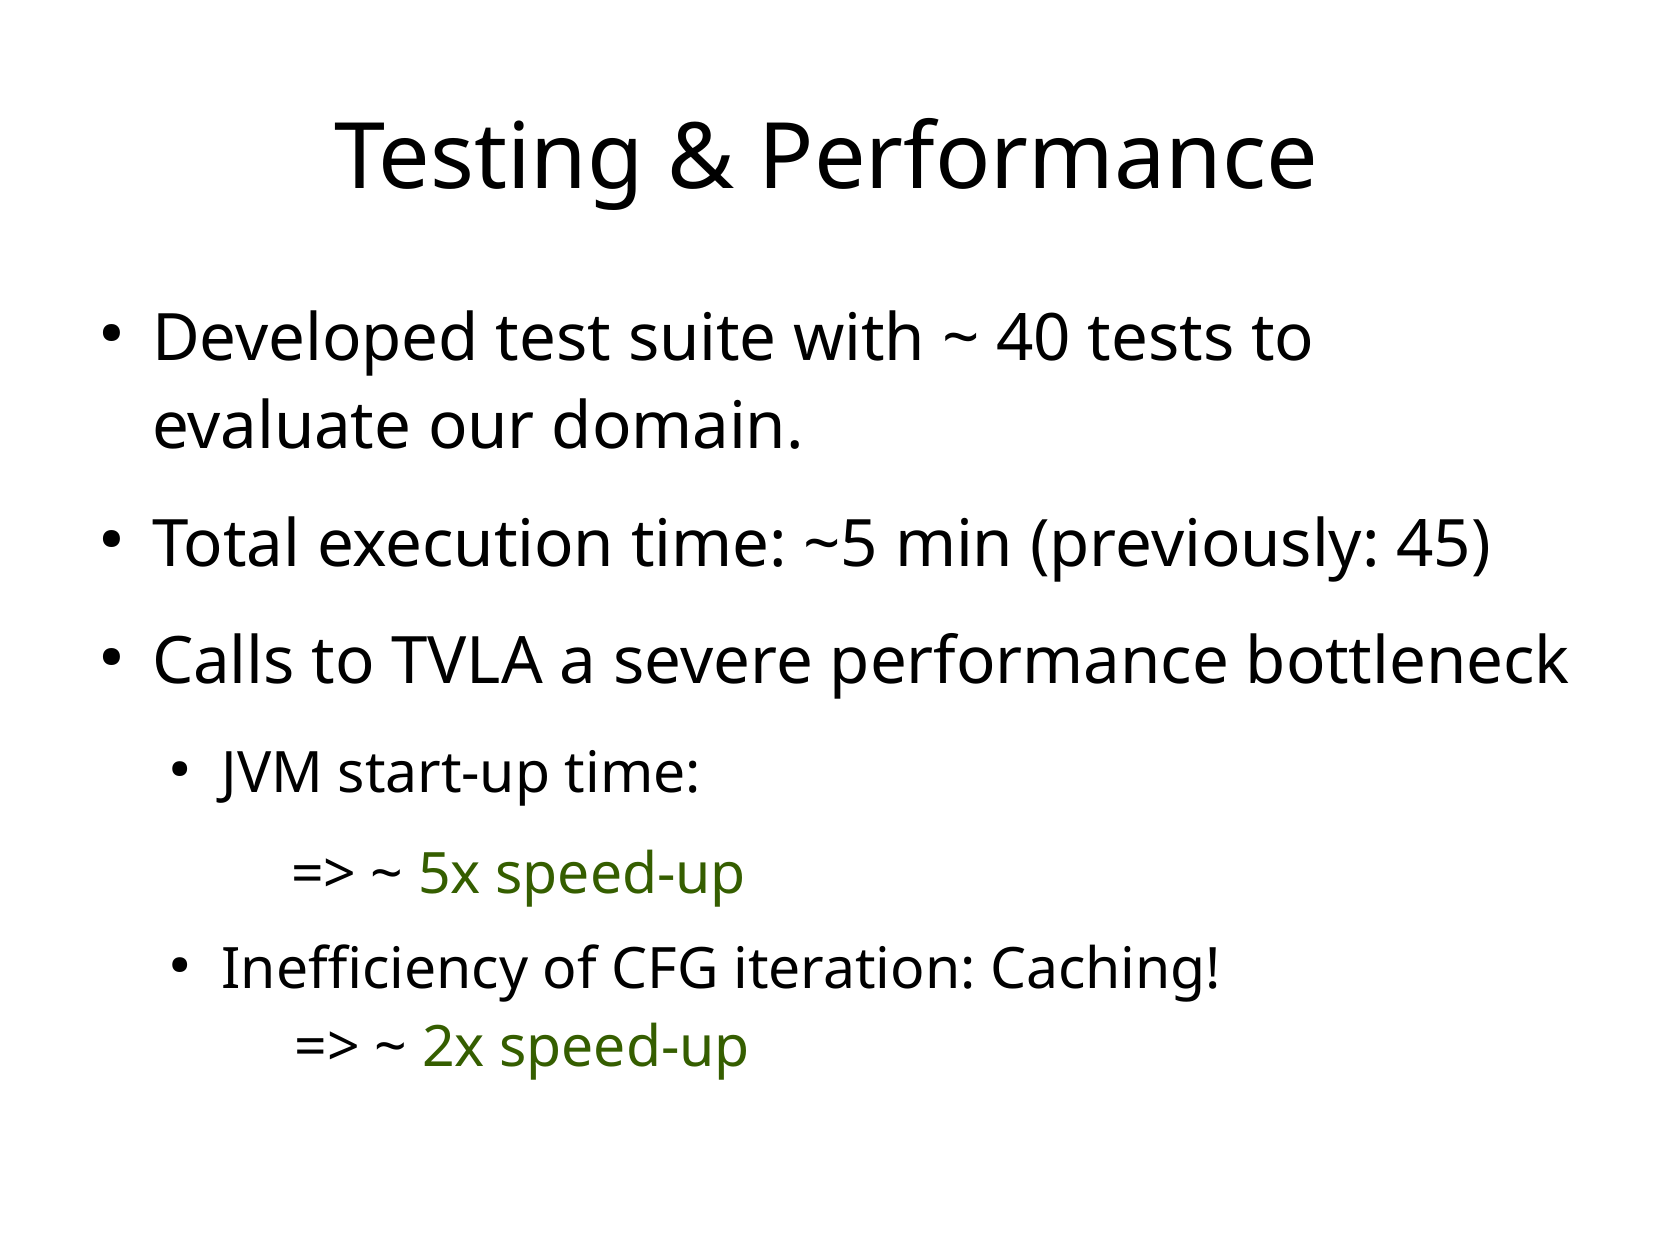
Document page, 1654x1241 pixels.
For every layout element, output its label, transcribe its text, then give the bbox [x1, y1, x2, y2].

title Testing & Performance [82, 49, 1571, 257]
list Developed test suite with ~ 40 tests to evaluate our domain. Total execution time: ~5 min (previously: 45) Calls to TVLA a severe performance bottleneck JVM start-up time: => ~ 5x speed-up Inefficiency of CFG iteration: Caching! => ~ 2x speed-up [82, 290, 1571, 1109]
